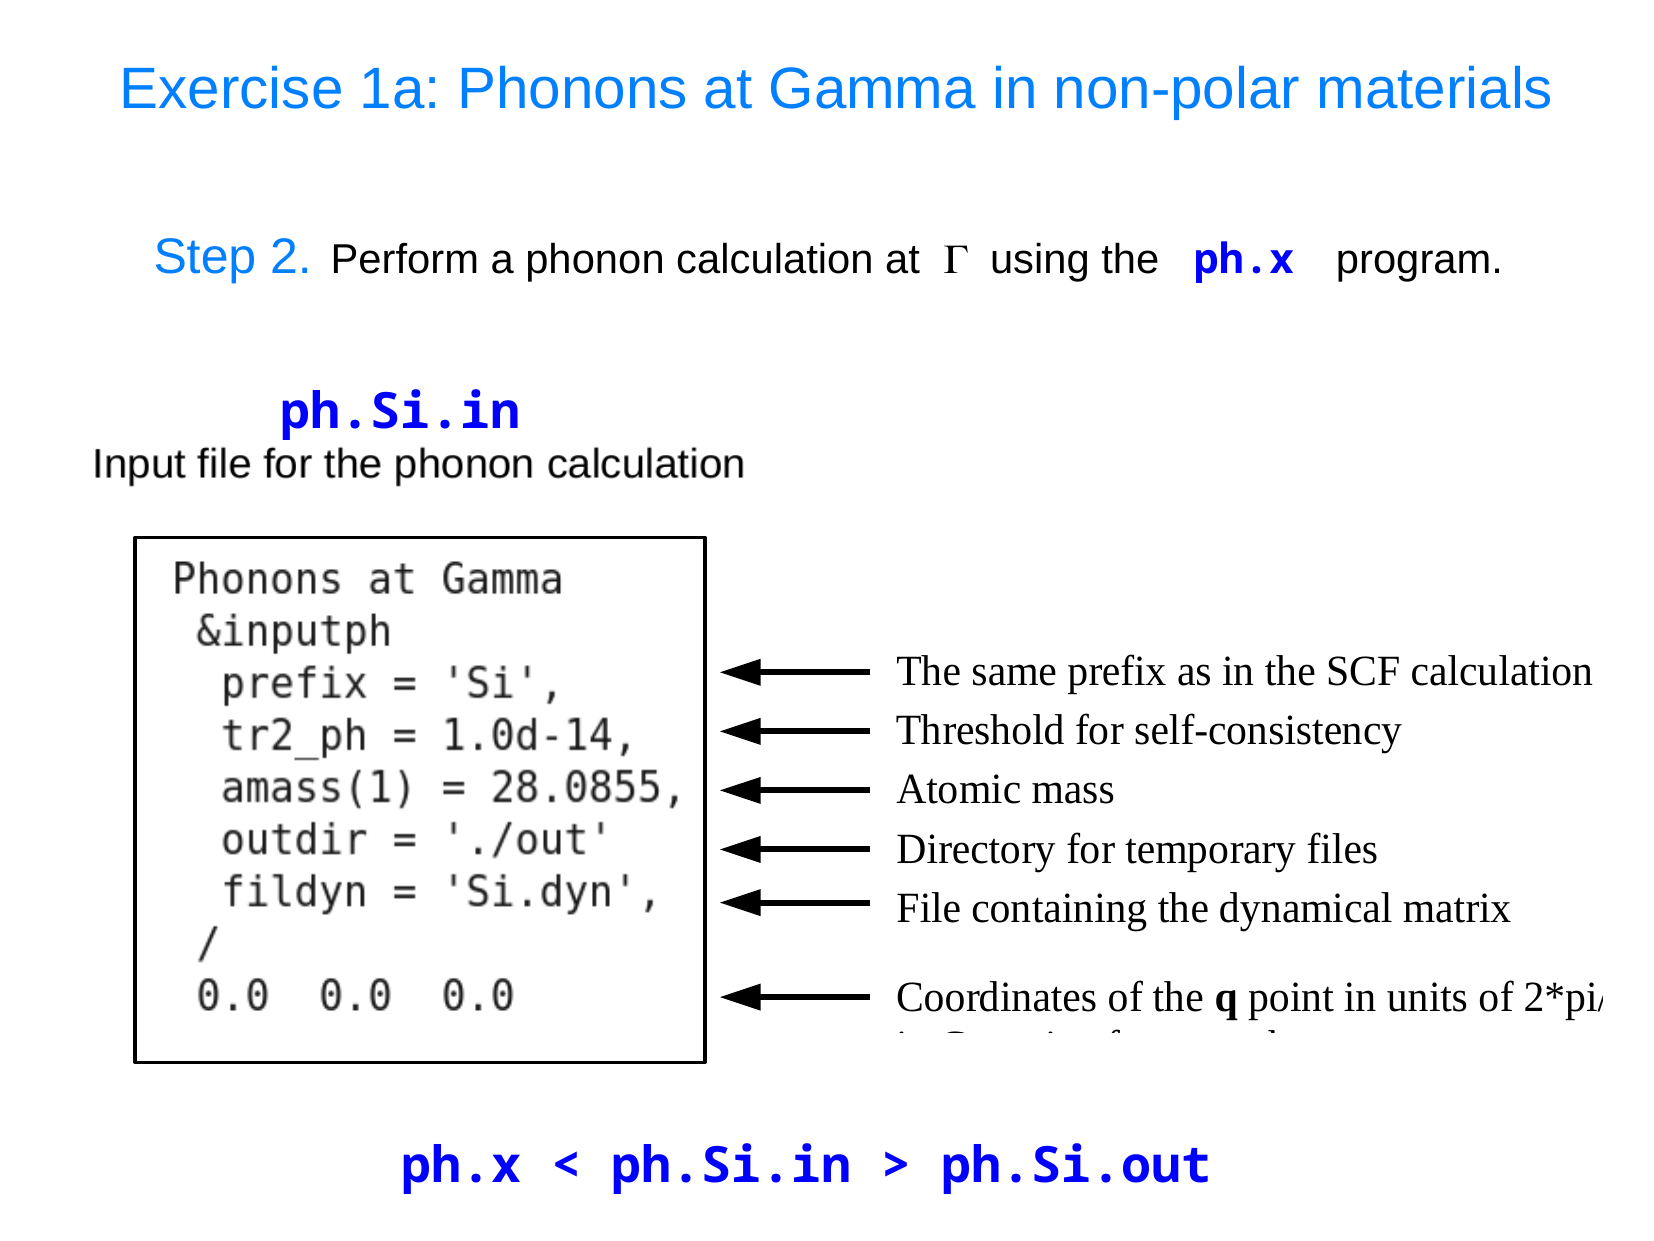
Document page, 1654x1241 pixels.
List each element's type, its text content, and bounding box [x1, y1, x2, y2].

list Step 2. Perform a phonon calculation at Γ using the ph.x program. [82, 213, 1571, 331]
list ph.Si.in [210, 375, 612, 461]
picture [161, 552, 691, 1033]
title Exercise 1a: Phonons at Gamma in non-polar materials [82, 0, 1571, 192]
chart [776, 523, 1603, 1033]
picture [86, 441, 751, 493]
list ph.x < ph.Si.in > ph.Si.out [330, 1128, 1316, 1241]
